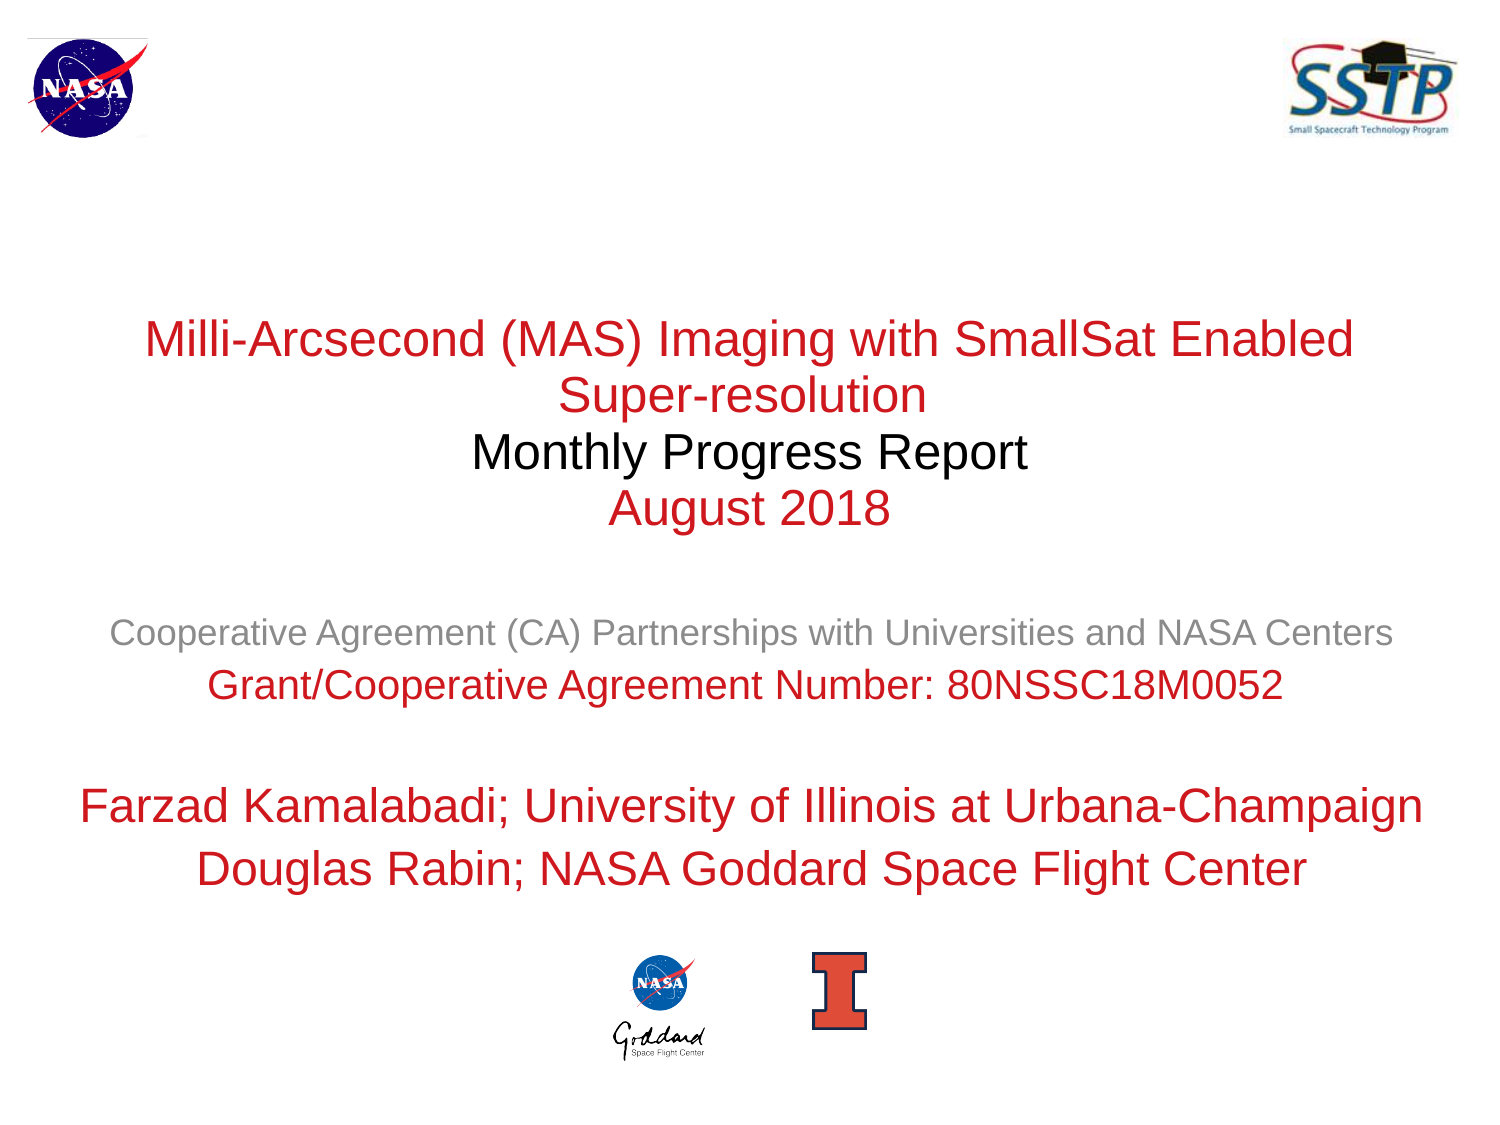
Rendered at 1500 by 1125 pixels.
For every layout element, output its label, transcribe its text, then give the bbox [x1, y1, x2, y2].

picture [613, 955, 705, 1061]
picture [812, 952, 867, 1030]
text_box Milli-Arcsecond (MAS) Imaging with SmallSat Enabled Super-resolution Monthly Progress Report August 2018 [112, 303, 1388, 544]
picture [27, 38, 148, 138]
picture [1283, 38, 1459, 138]
text_box Cooperative Agreement (CA) Partnerships with Universities and NASA Centers Grant/Cooperative Agreement Number: 80NSSC18M0052 Farzad Kamalabadi; University of Illinois at Urbana-Champaign Douglas Rabin; NASA Goddard Space Flight Center [62, 579, 1443, 968]
